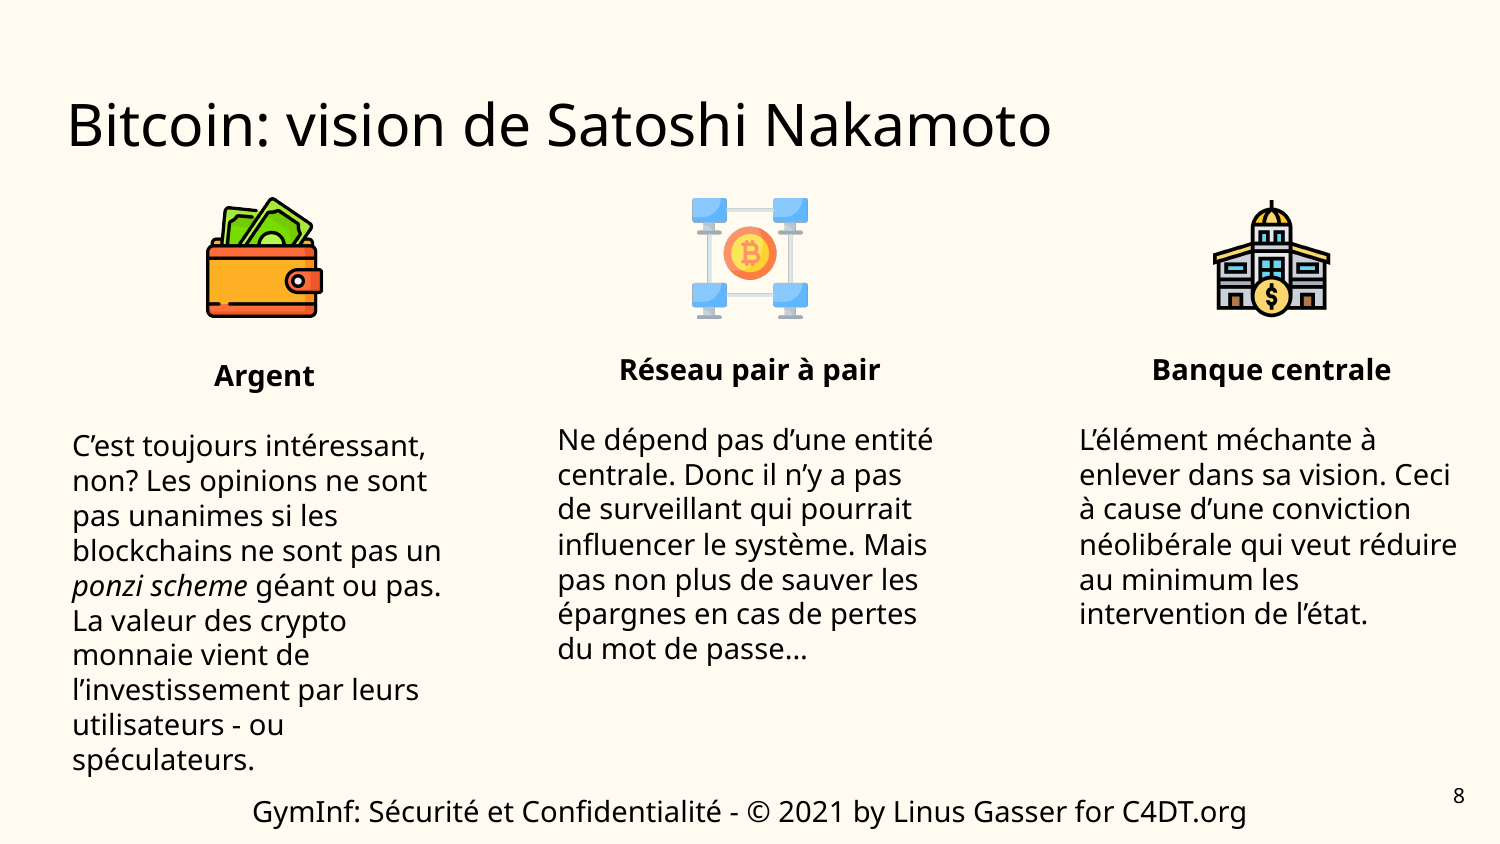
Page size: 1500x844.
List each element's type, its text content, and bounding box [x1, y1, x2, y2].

text_box Argent C’est toujours intéressant, non? Les opinions ne sont pas unanimes si les blockchains ne sont pas un ponzi scheme géant ou pas. La valeur des crypto monnaie vient de l’investissement par leurs utilisateurs - ou spéculateurs. [56, 342, 473, 792]
text_box Banque centrale L’élément méchante à enlever dans sa vision. Ceci à cause d’une conviction néolibérale qui veut réduire au minimum les intervention de l’état. [1064, 335, 1480, 646]
picture [690, 198, 810, 319]
slide_number <number> [1389, 764, 1480, 830]
picture [204, 197, 325, 318]
text_box Réseau pair à pair Ne dépend pas d’une entité centrale. Donc il n’y a pas de surveillant qui pourrait influencer le système. Mais pas non plus de sauver les épargnes en cas de pertes du mot de passe... [542, 335, 958, 681]
picture [1211, 198, 1332, 319]
title Bitcoin: vision de Satoshi Nakamoto [51, 72, 1449, 174]
